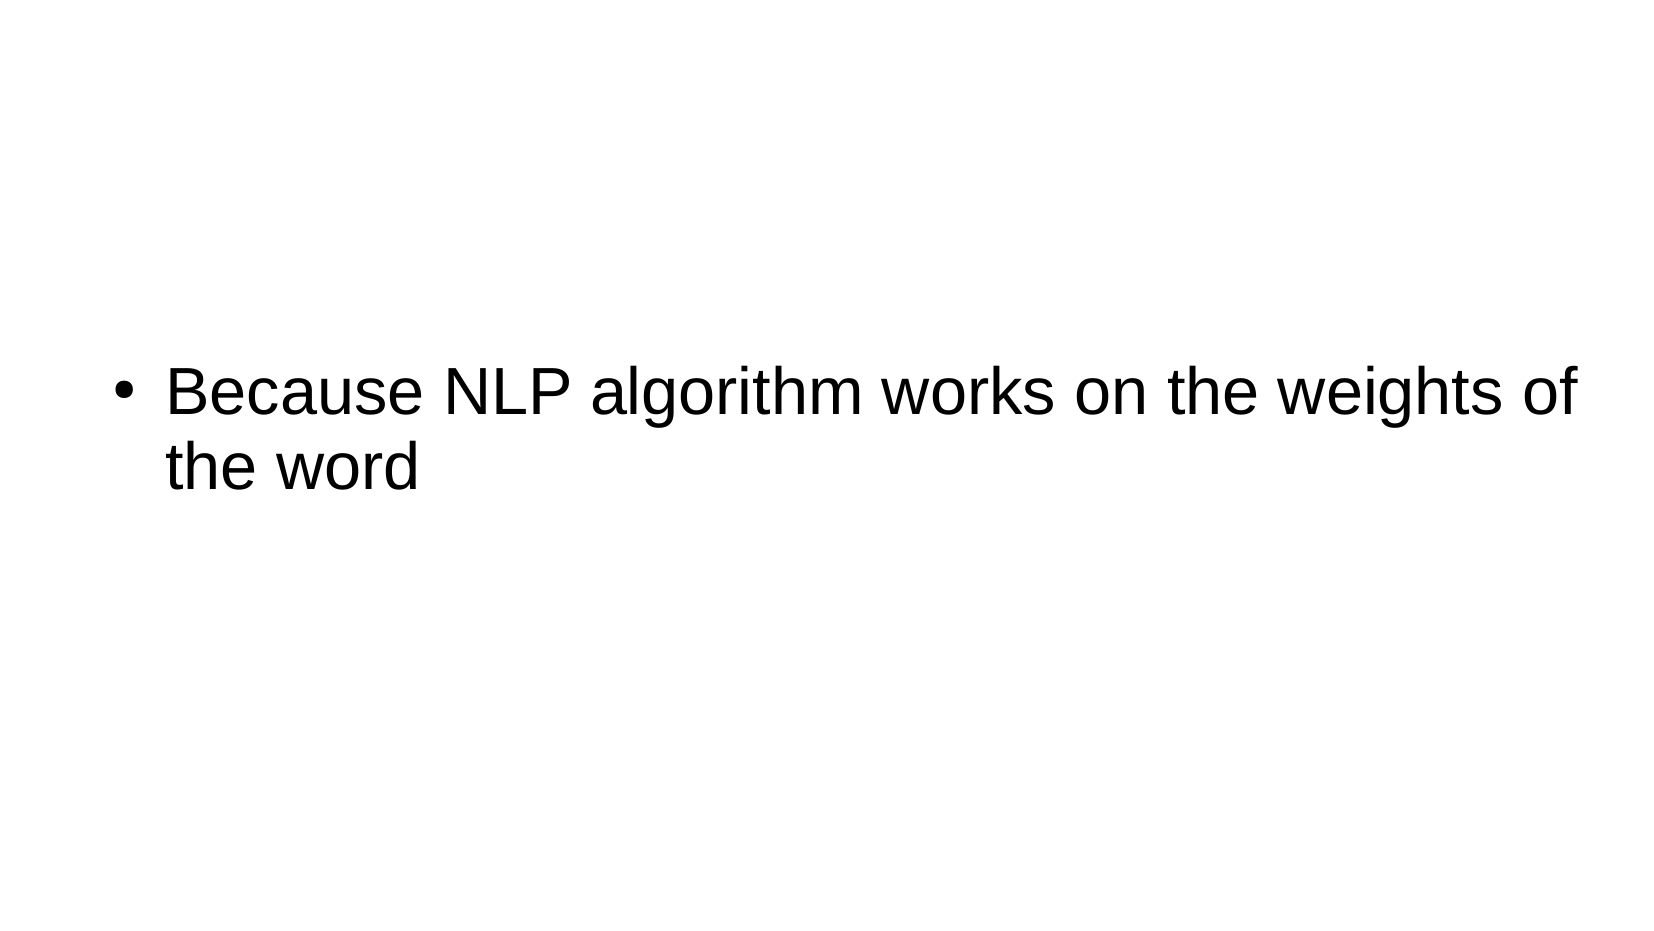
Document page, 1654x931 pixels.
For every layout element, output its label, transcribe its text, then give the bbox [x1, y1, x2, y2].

list Because NLP algorithm works on the weights of the word [94, 354, 1583, 894]
